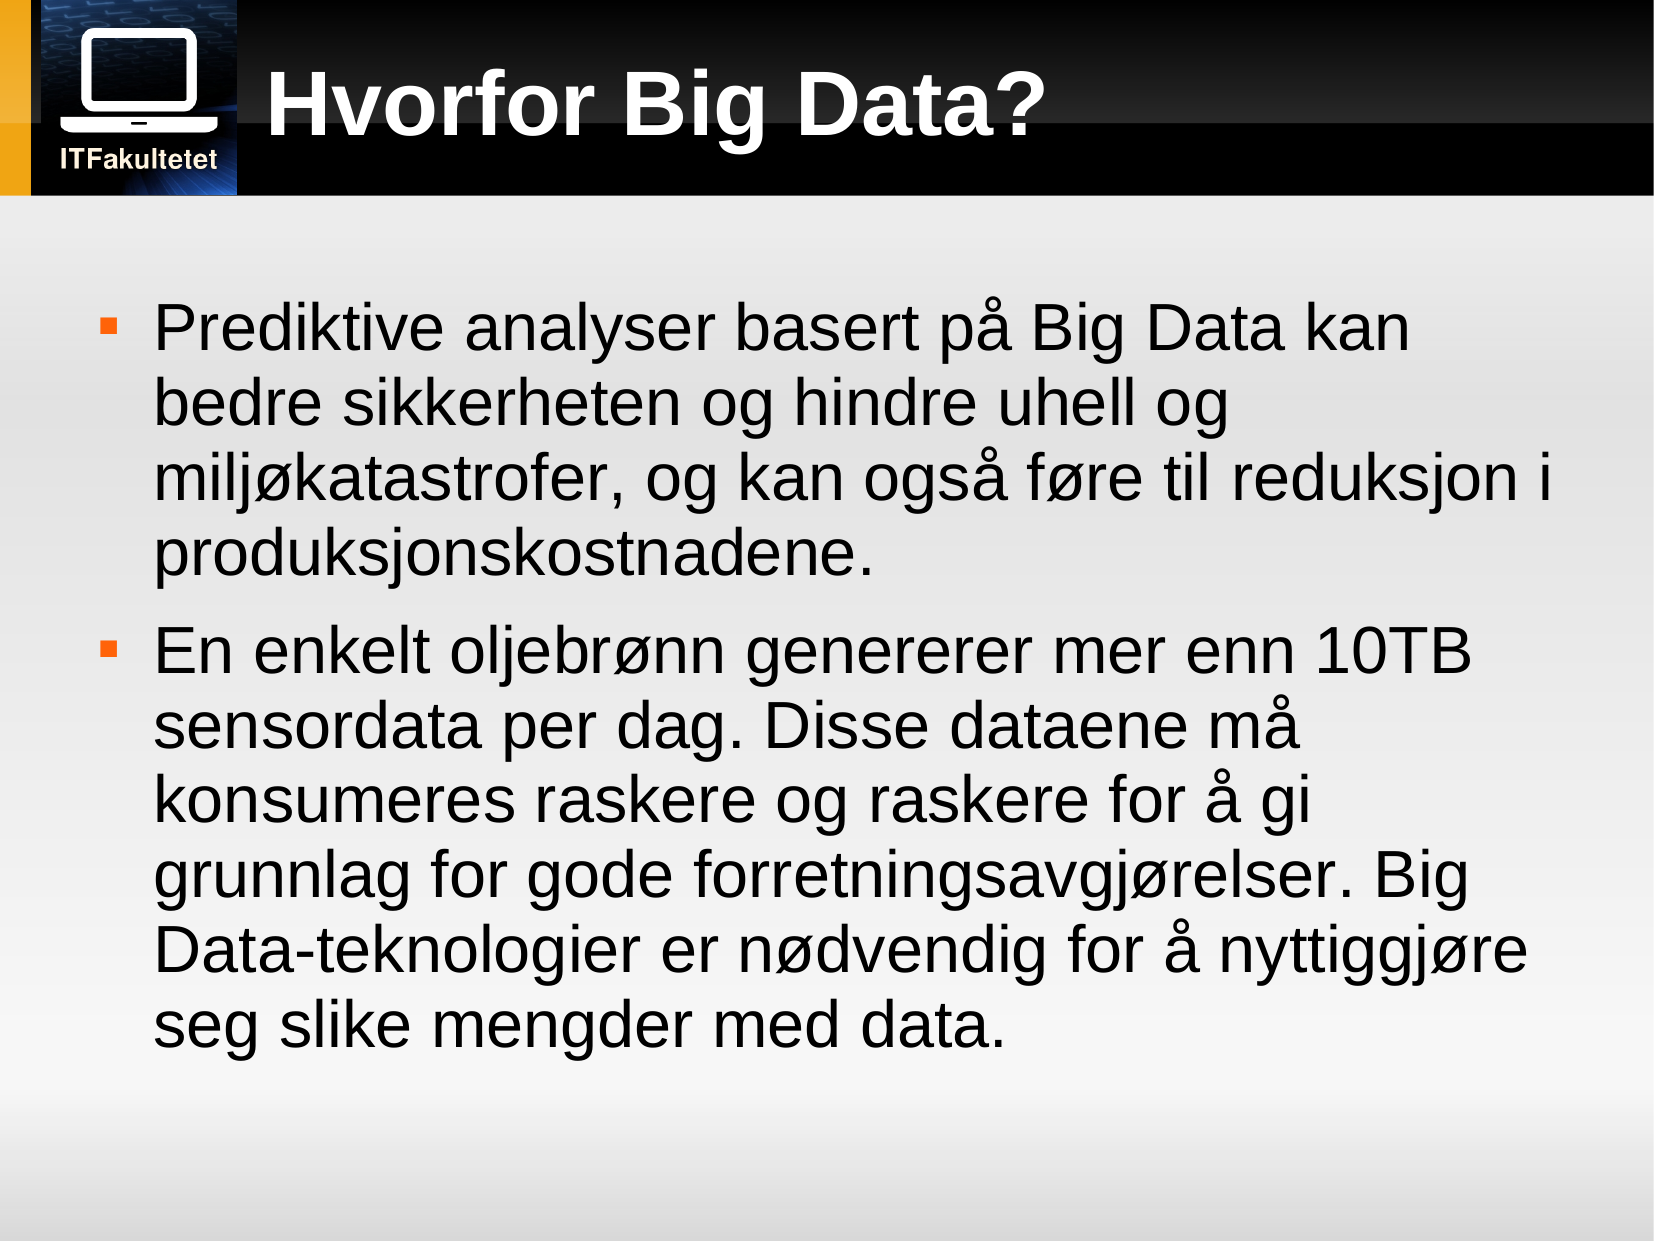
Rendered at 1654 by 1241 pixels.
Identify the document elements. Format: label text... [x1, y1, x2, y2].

picture [0, 0, 1654, 1241]
list Prediktive analyser basert på Big Data kan bedre sikkerheten og hindre uhell og miljøkatastrofer, og kan også føre til reduksjon i produksjonskostnadene. En enkelt oljebrønn genererer mer enn 10TB sensordata per dag. Disse dataene må konsumeres raskere og raskere for å gi grunnlag for gode forretningsavgjørelser. Big Data-teknologier er nødvendig for å nyttiggjøre seg slike mengder med data. [82, 290, 1571, 1109]
title Hvorfor Big Data? [265, 0, 1565, 208]
